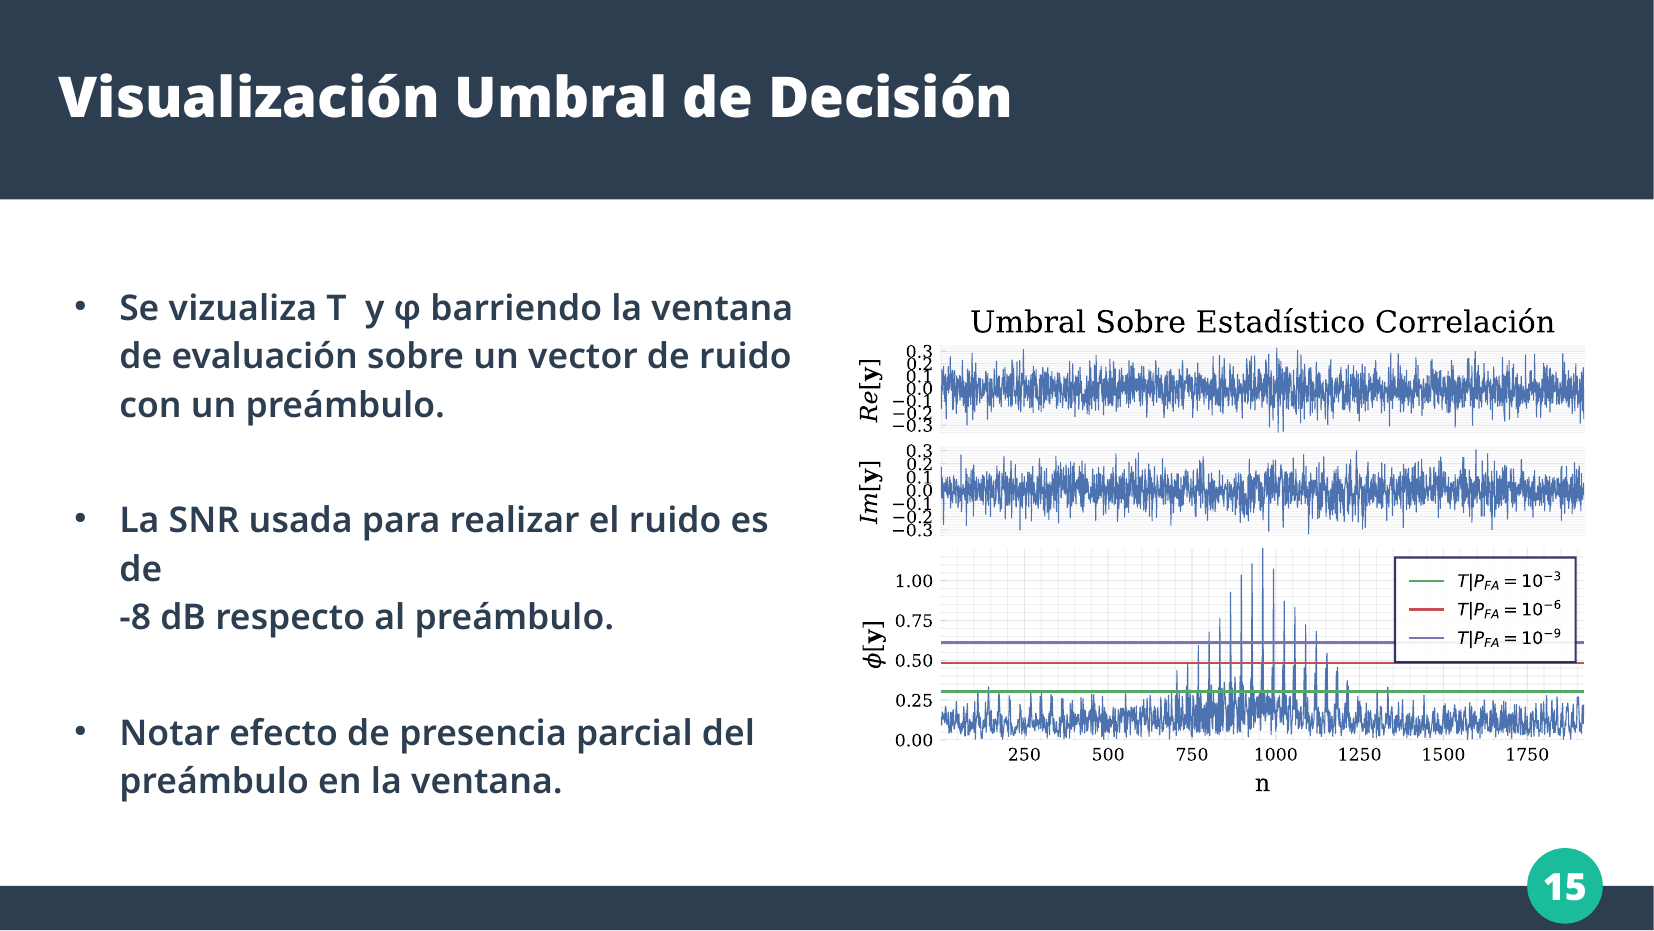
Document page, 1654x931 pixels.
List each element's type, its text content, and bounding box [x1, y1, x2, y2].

list Se vizualiza T y φ barriendo la ventana de evaluación sobre un vector de ruido con un preámbulo. La SNR usada para realizar el ruido es de -8 dB respecto al preámbulo. Notar efecto de presencia parcial del preámbulo en la ventana. [59, 282, 809, 808]
title Visualización Umbral de Decisión [59, 37, 1595, 155]
picture [845, 303, 1595, 804]
